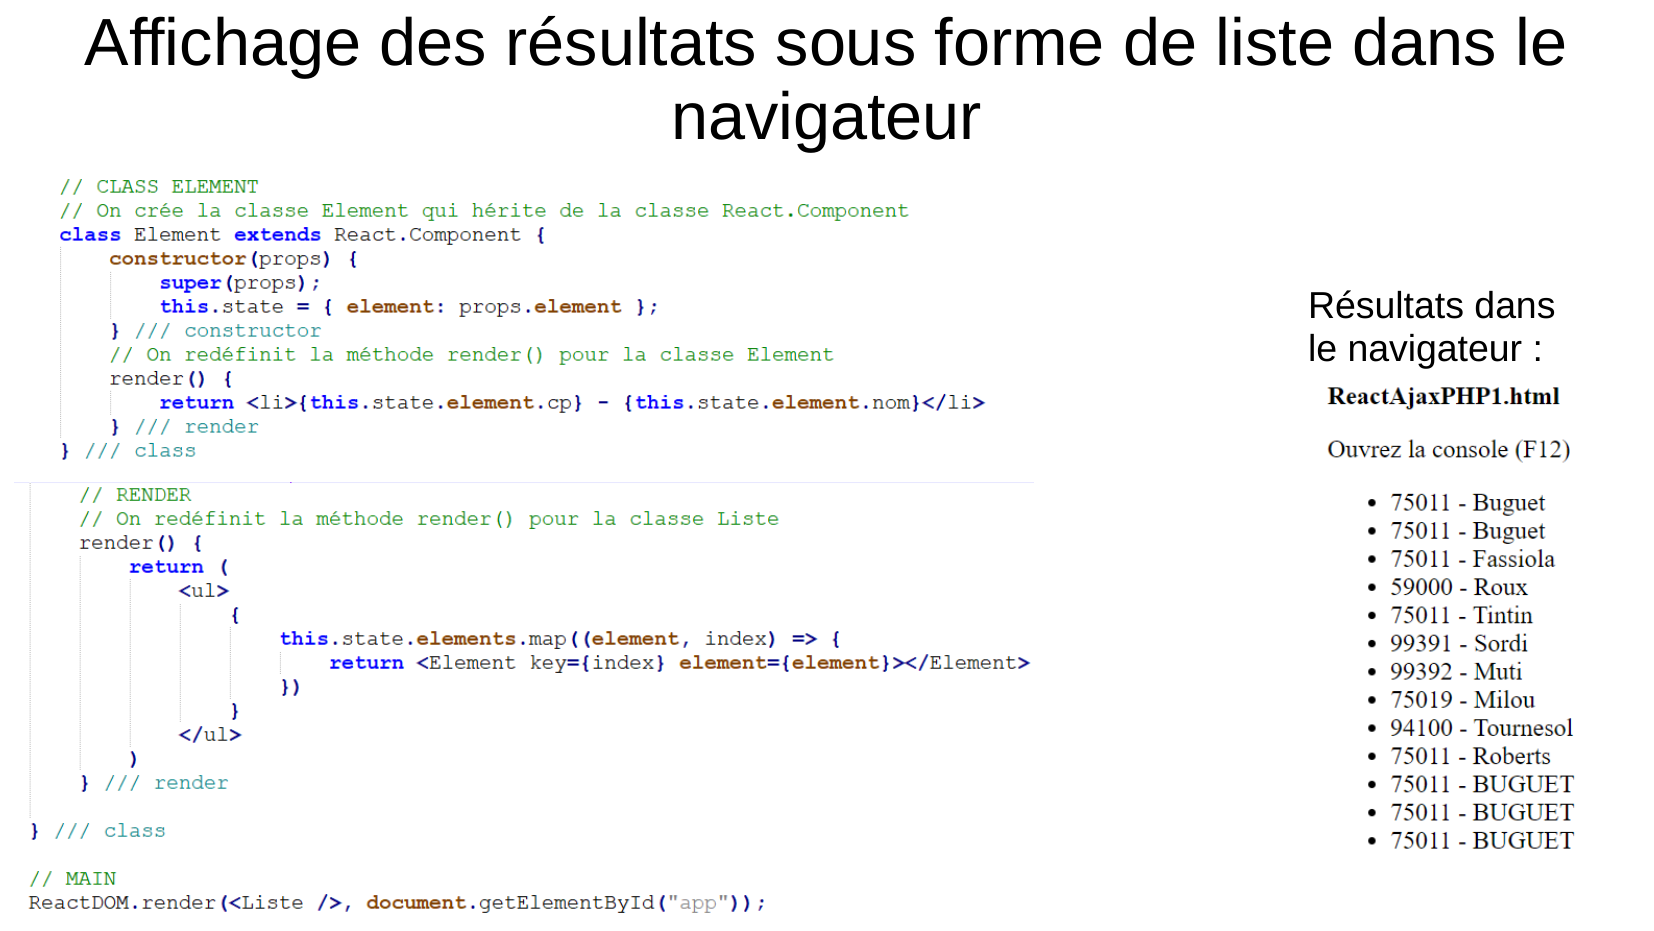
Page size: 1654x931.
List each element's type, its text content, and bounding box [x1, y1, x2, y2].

text_box Résultats dans le navigateur : [1293, 277, 1589, 377]
title Affichage des résultats sous forme de liste dans le navigateur [82, 1, 1571, 157]
picture [14, 482, 1034, 916]
picture [59, 177, 991, 467]
picture [1315, 377, 1595, 857]
